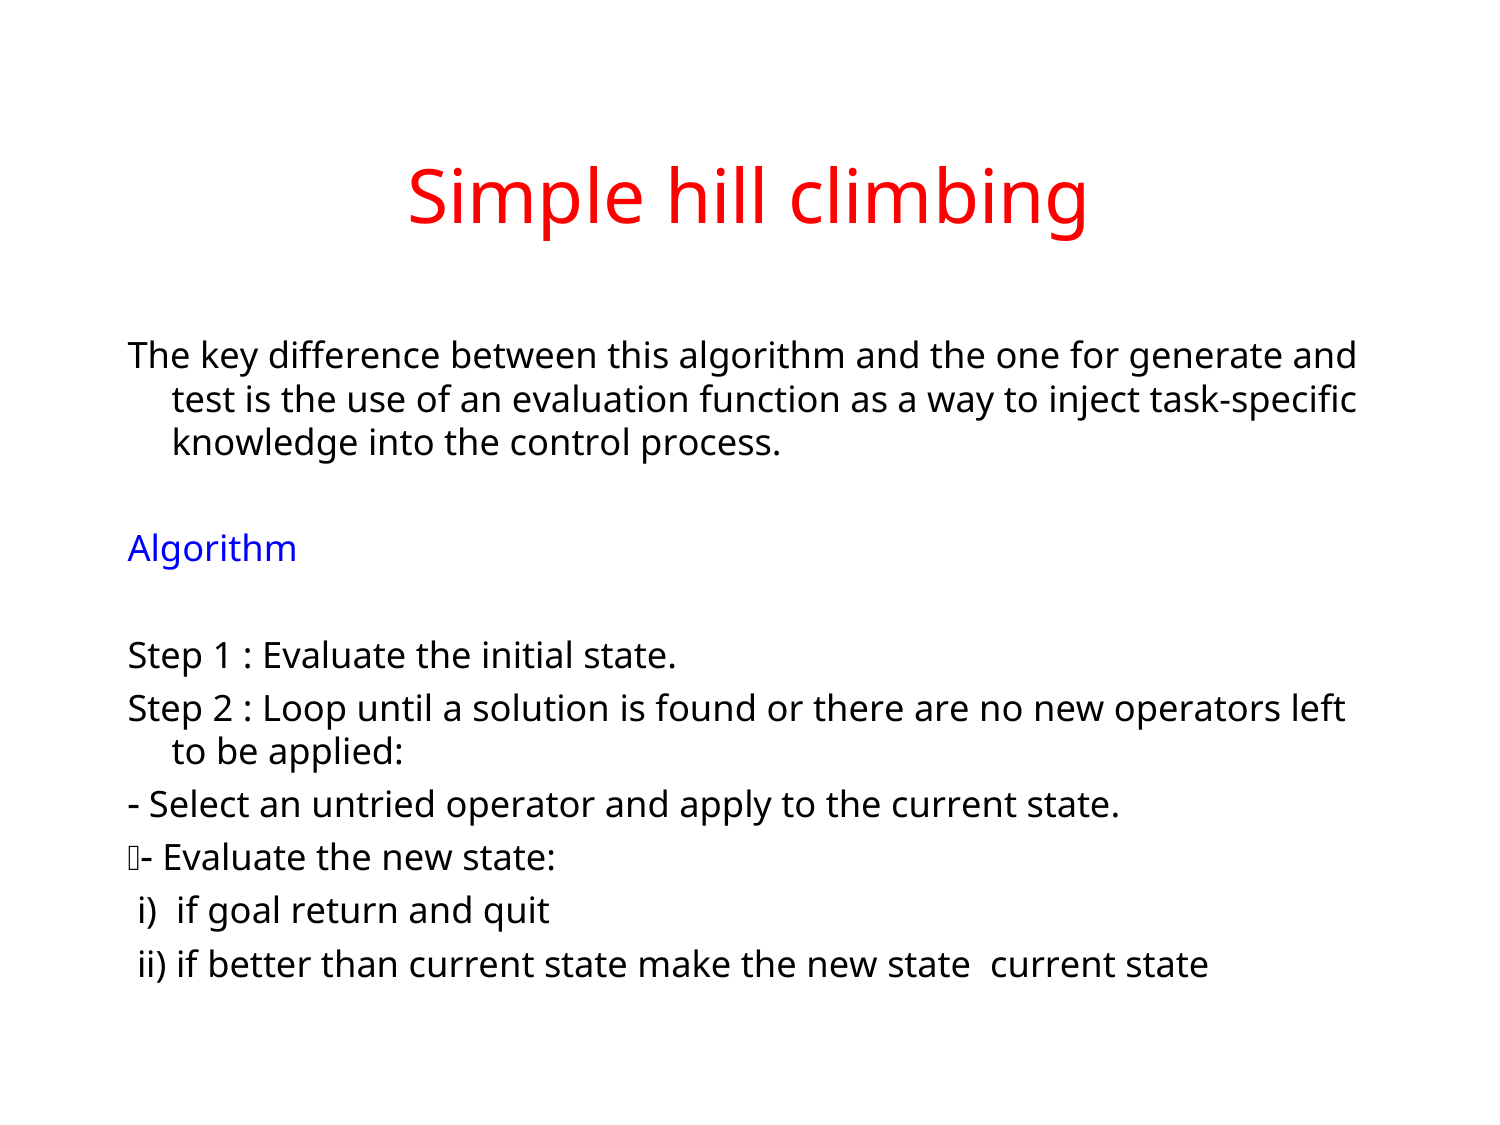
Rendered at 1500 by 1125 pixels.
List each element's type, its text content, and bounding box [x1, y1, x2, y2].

title Simple hill climbing [112, 99, 1387, 287]
list The key difference between this algorithm and the one for generate and test is the use of an evaluation function as a way to inject task-specific knowledge into the control process. Algorithm Step 1 : Evaluate the initial state. Step 2 : Loop until a solution is found or there are no new operators left to be applied:  Select an untried operator and apply to the current state.  Evaluate the new state: i) if goal return and quit ii) if better than current state make the new state current state [112, 324, 1387, 999]
